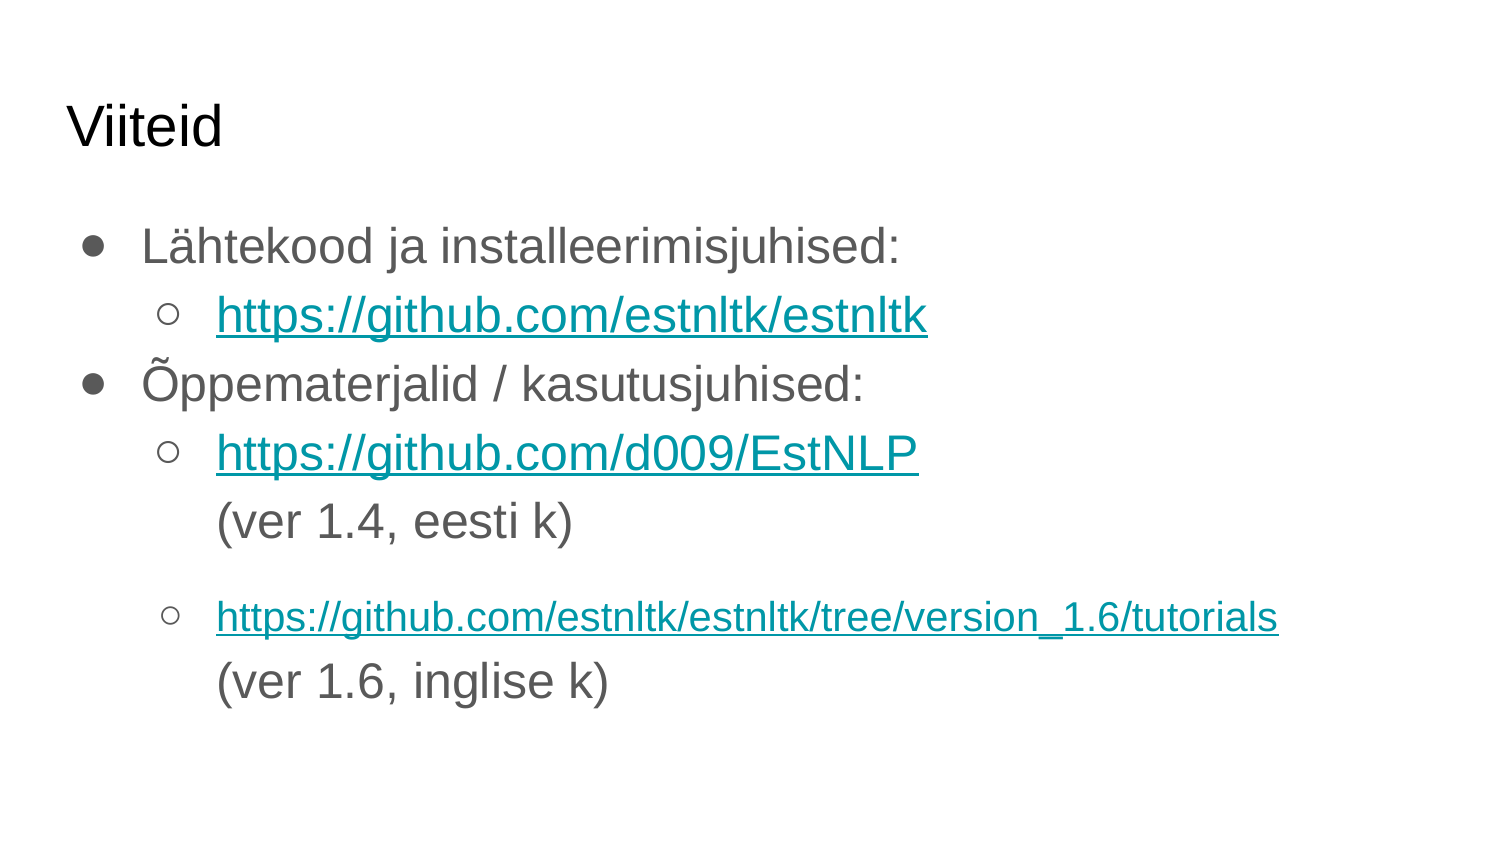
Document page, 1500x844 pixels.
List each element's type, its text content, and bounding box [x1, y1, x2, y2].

list Lähtekood ja installeerimisjuhised: https://github.com/estnltk/estnltk Õppematerjalid / kasutusjuhised: https://github.com/d009/EstNLP (ver 1.4, eesti k) https://github.com/estnltk/estnltk/tree/version_1.6/tutorials (ver 1.6, inglise k) [51, 189, 1449, 750]
title Viiteid [51, 72, 1449, 167]
